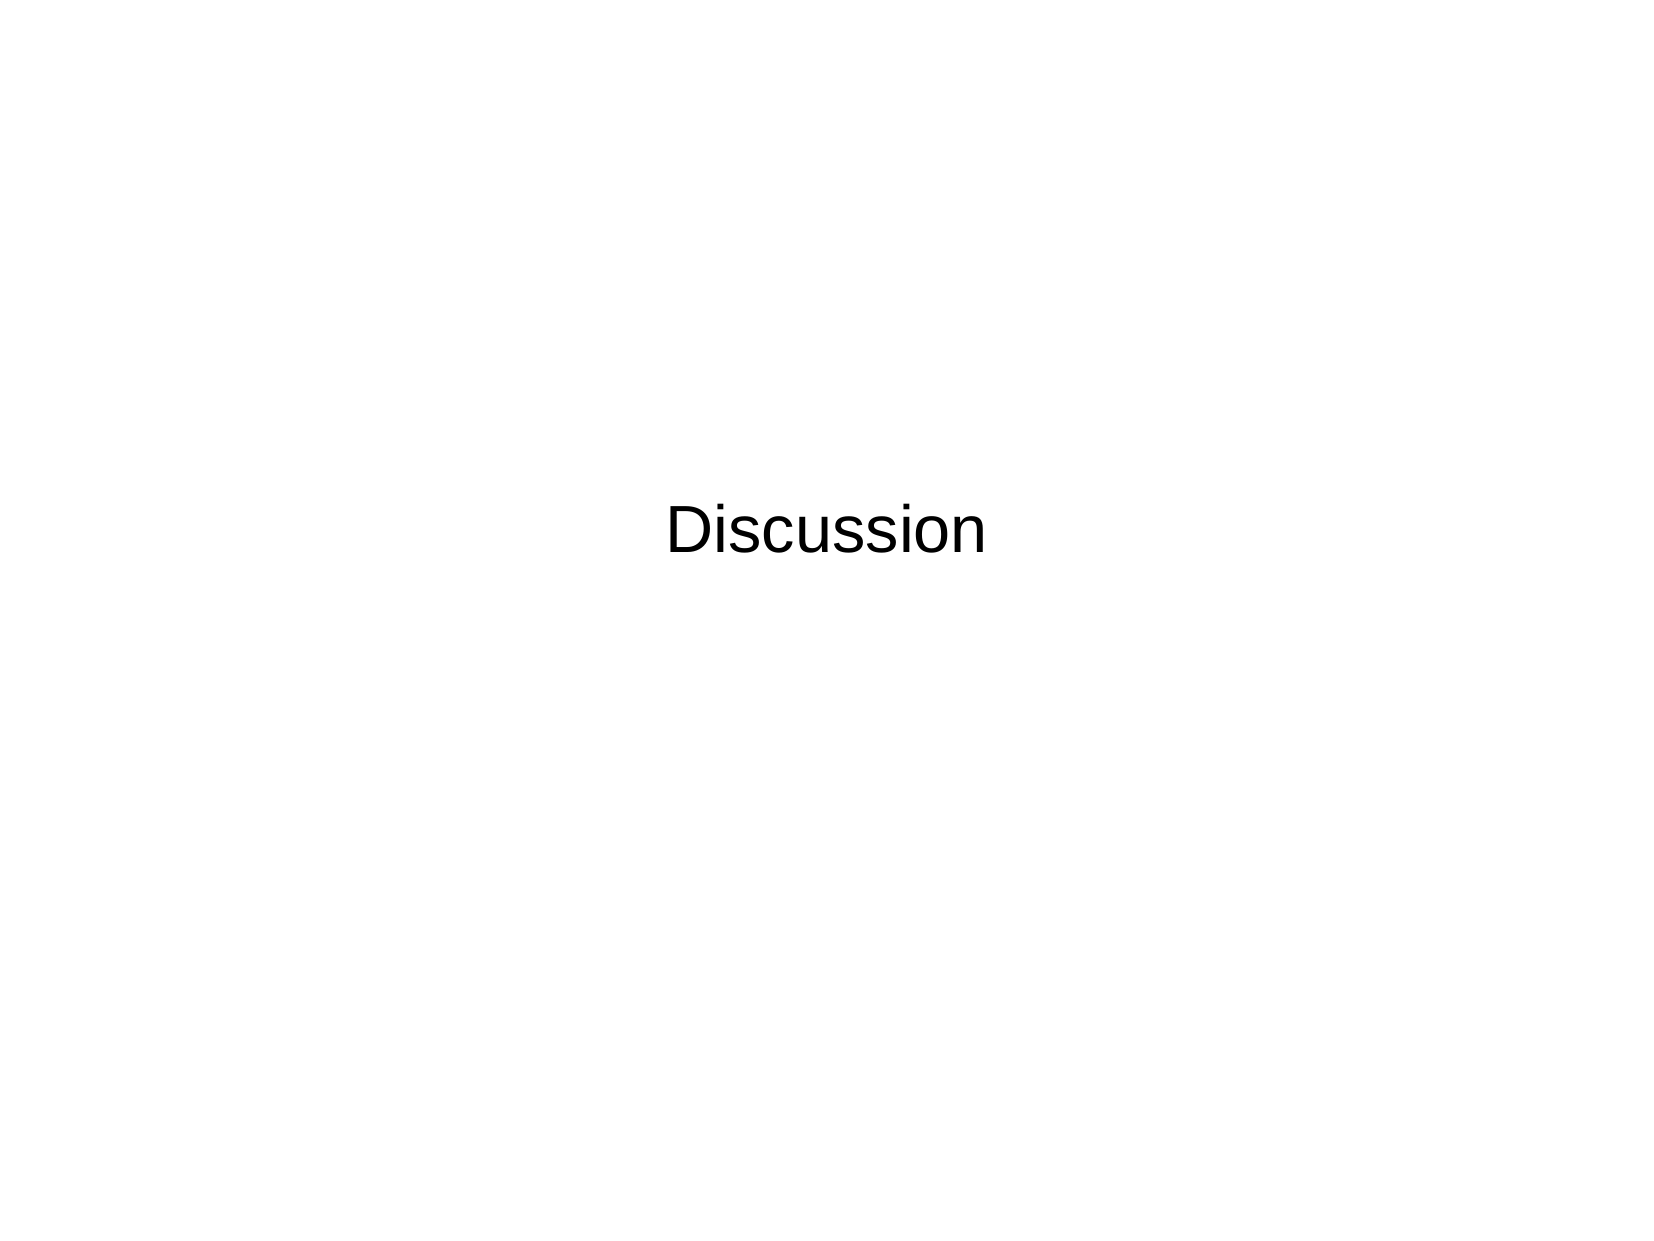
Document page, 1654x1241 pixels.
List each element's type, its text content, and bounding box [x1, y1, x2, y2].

subtitle Discussion [82, 49, 1571, 1010]
